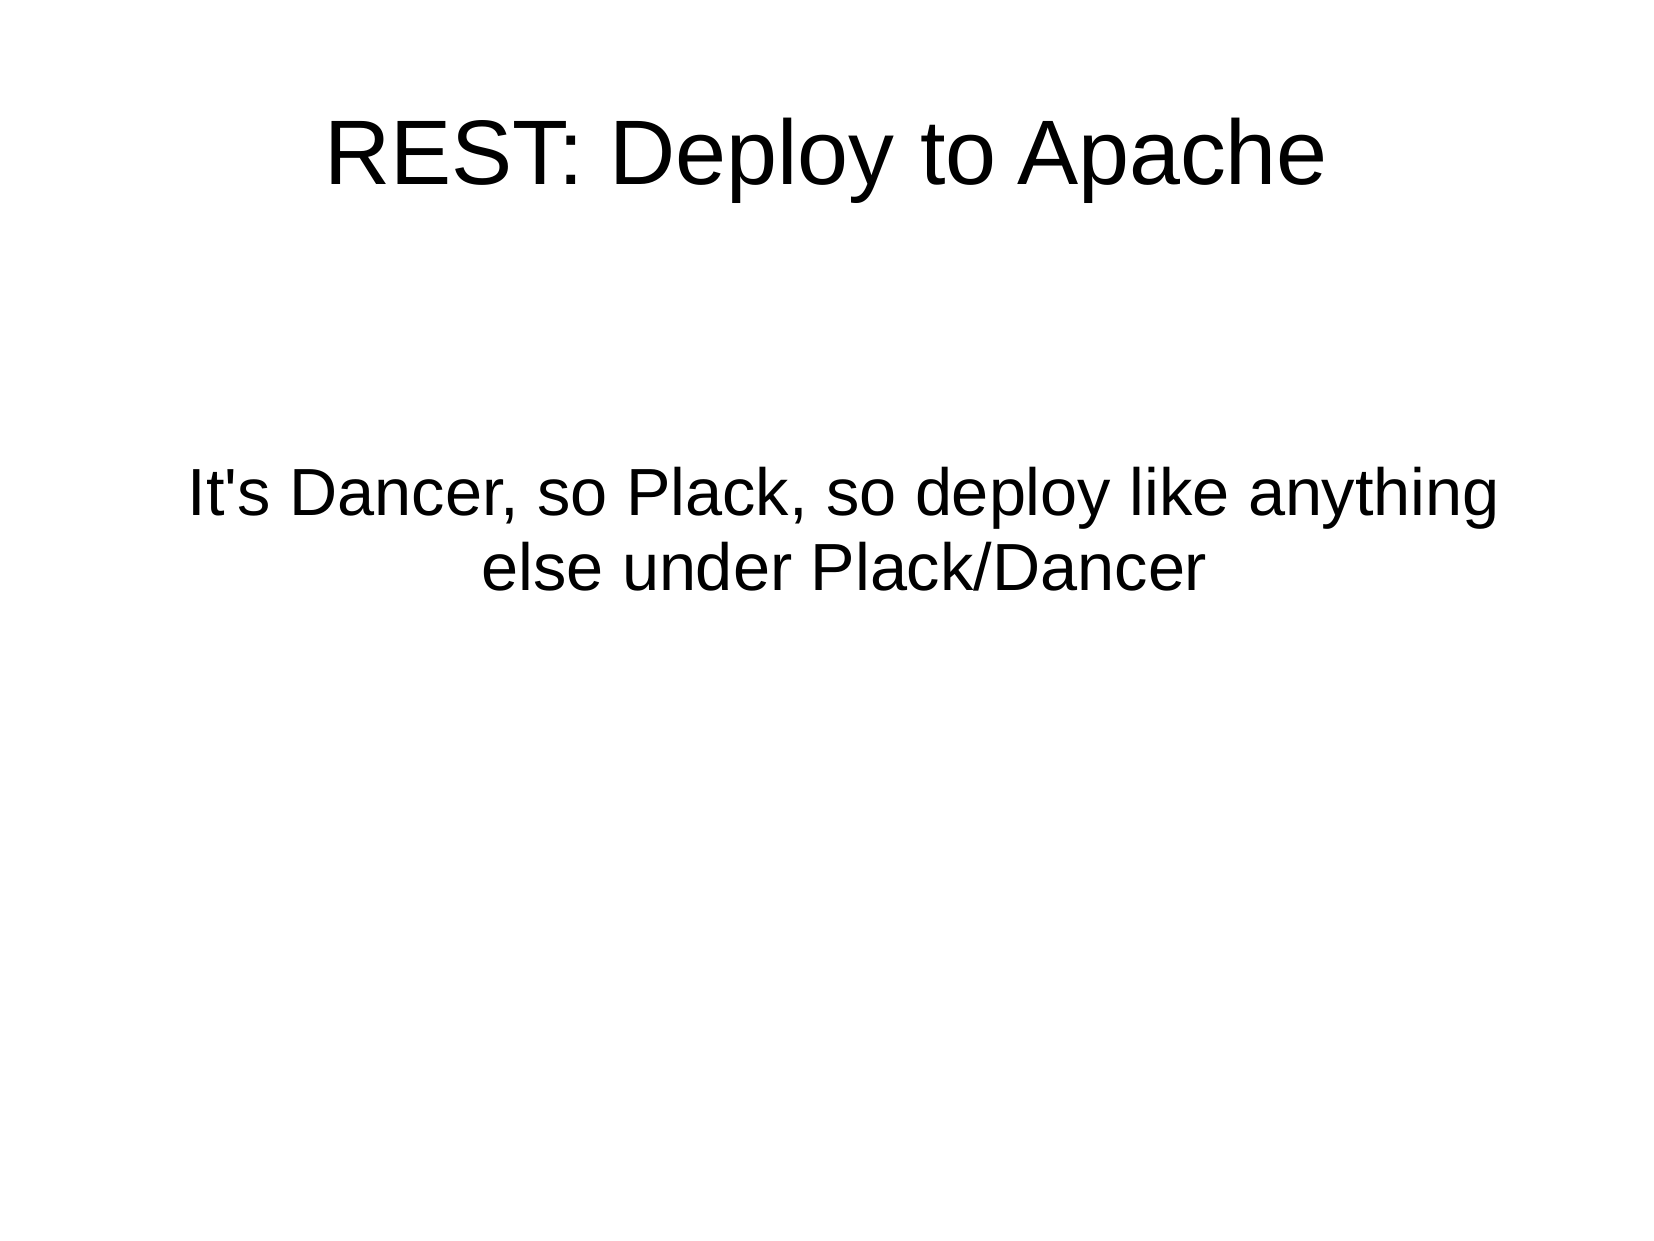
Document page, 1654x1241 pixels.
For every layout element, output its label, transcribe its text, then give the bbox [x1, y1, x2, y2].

subtitle It's Dancer, so Plack, so deploy like anything else under Plack/Dancer [82, 49, 1571, 1010]
